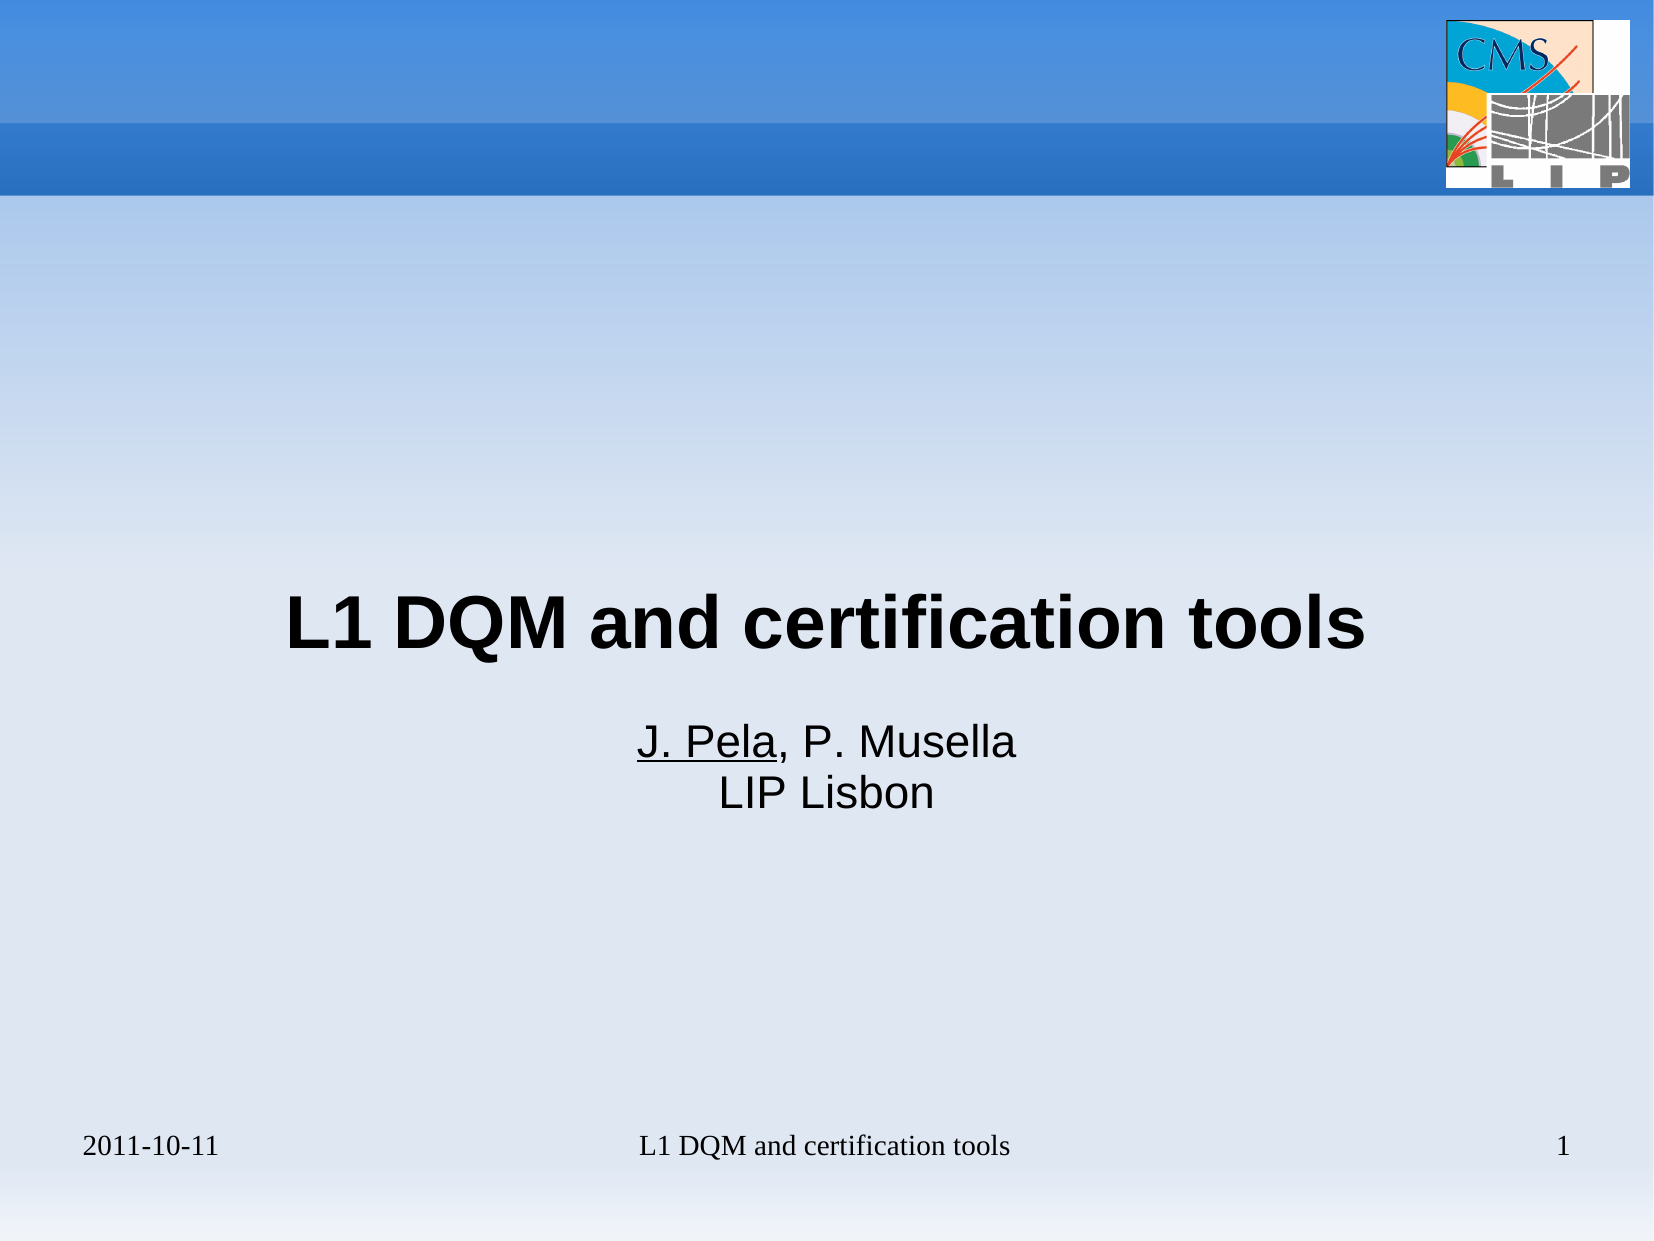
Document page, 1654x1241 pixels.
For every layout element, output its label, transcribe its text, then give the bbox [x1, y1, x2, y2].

subtitle L1 DQM and certification tools J. Pela, P. Musella LIP Lisbon [82, 290, 1571, 1109]
picture [0, 0, 1654, 1241]
